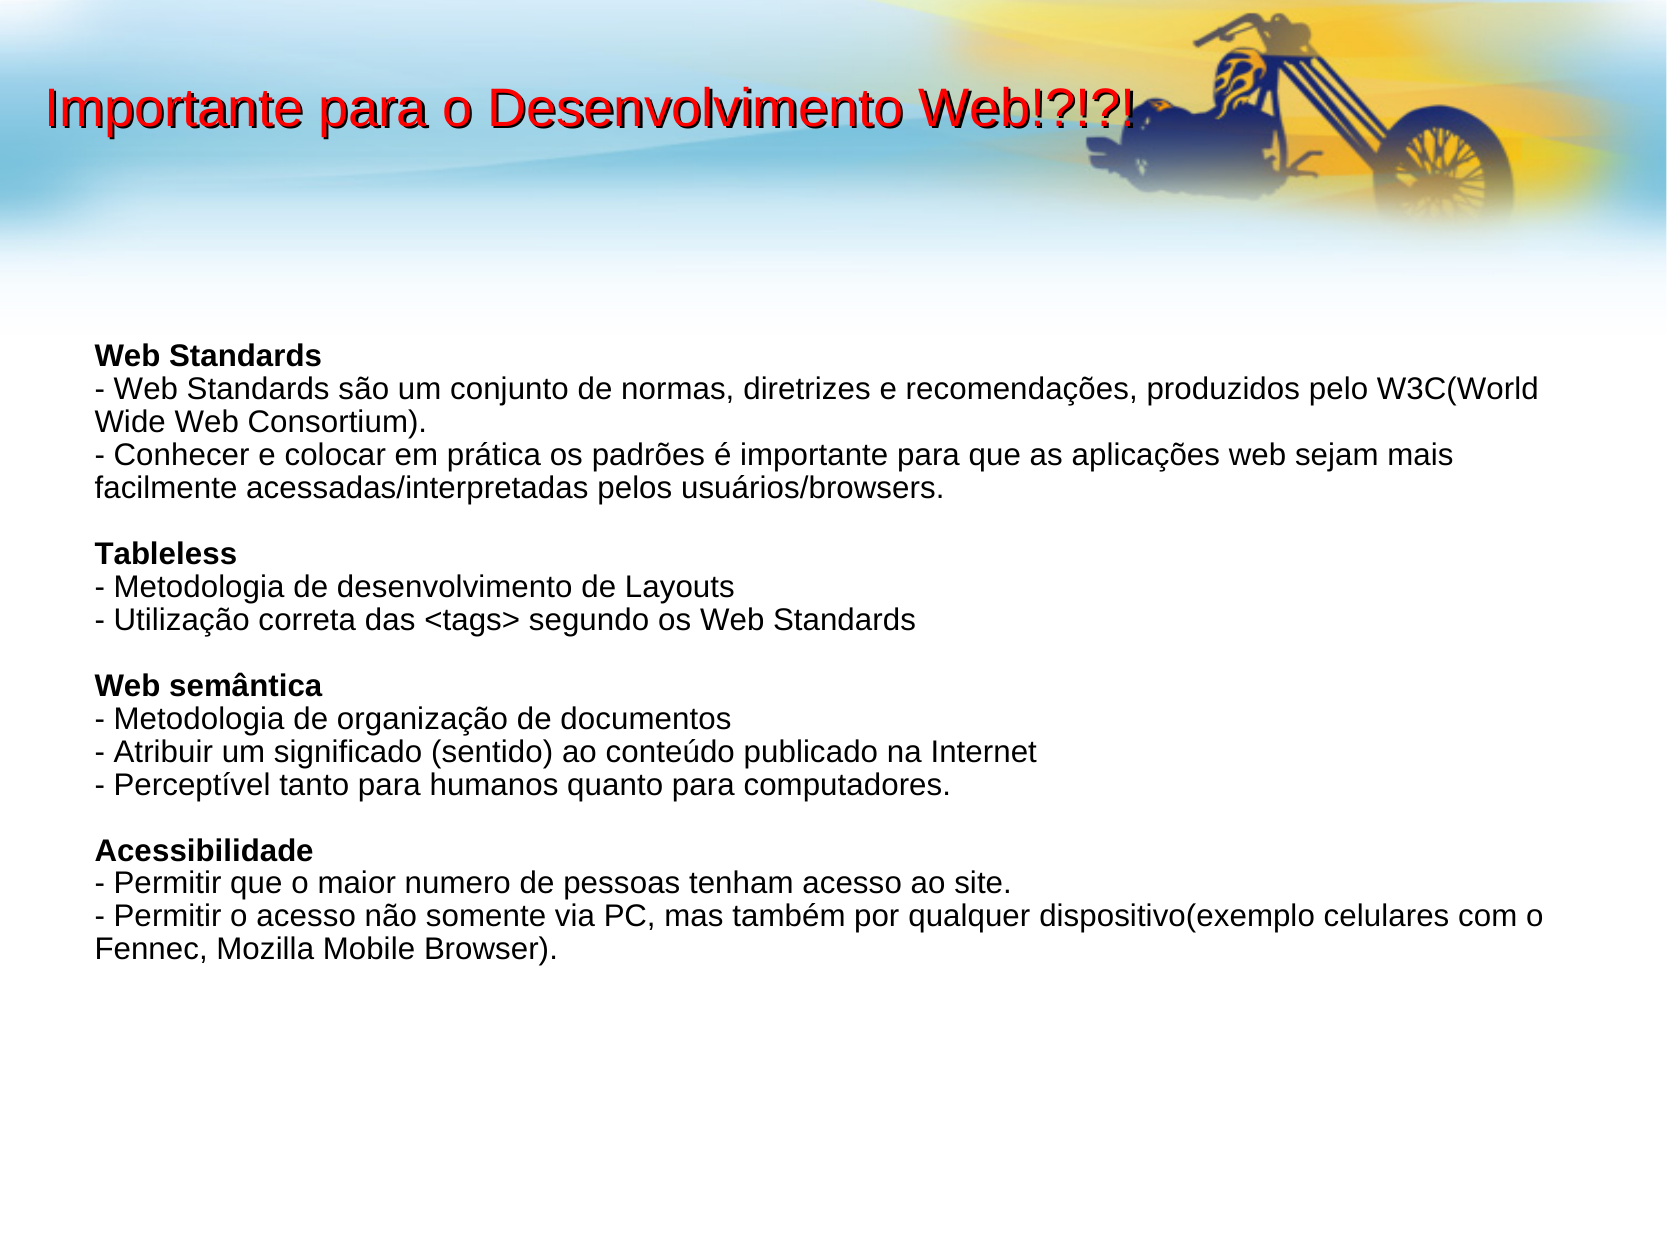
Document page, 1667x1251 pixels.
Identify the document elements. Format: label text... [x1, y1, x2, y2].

text_box Importante para o Desenvolvimento Web!?!?! [29, 72, 1624, 146]
picture [0, 0, 1667, 355]
text_box Web Standards - Web Standards são um conjunto de normas, diretrizes e recomendações, produzidos pelo W3C(World Wide Web Consortium). Conhecer e colocar em prática os padrões é importante para que as aplicações web sejam mais facilmente acessadas/interpretadas pelos usuários/browsers. Tableless - Metodologia de desenvolvimento de Layouts - Utilização correta das <tags> segundo os Web Standards Web semântica - Metodologia de organização de documentos - Atribuir um significado (sentido) ao conteúdo publicado na Internet Perceptível tanto para humanos quanto para computadores. Acessibilidade - Permitir que o maior numero de pessoas tenham acesso ao site. - Permitir o acesso não somente via PC, mas também por qualquer dispositivo(exemplo celulares com o Fennec, Mozilla Mobile Browser). [94, 340, 1571, 967]
